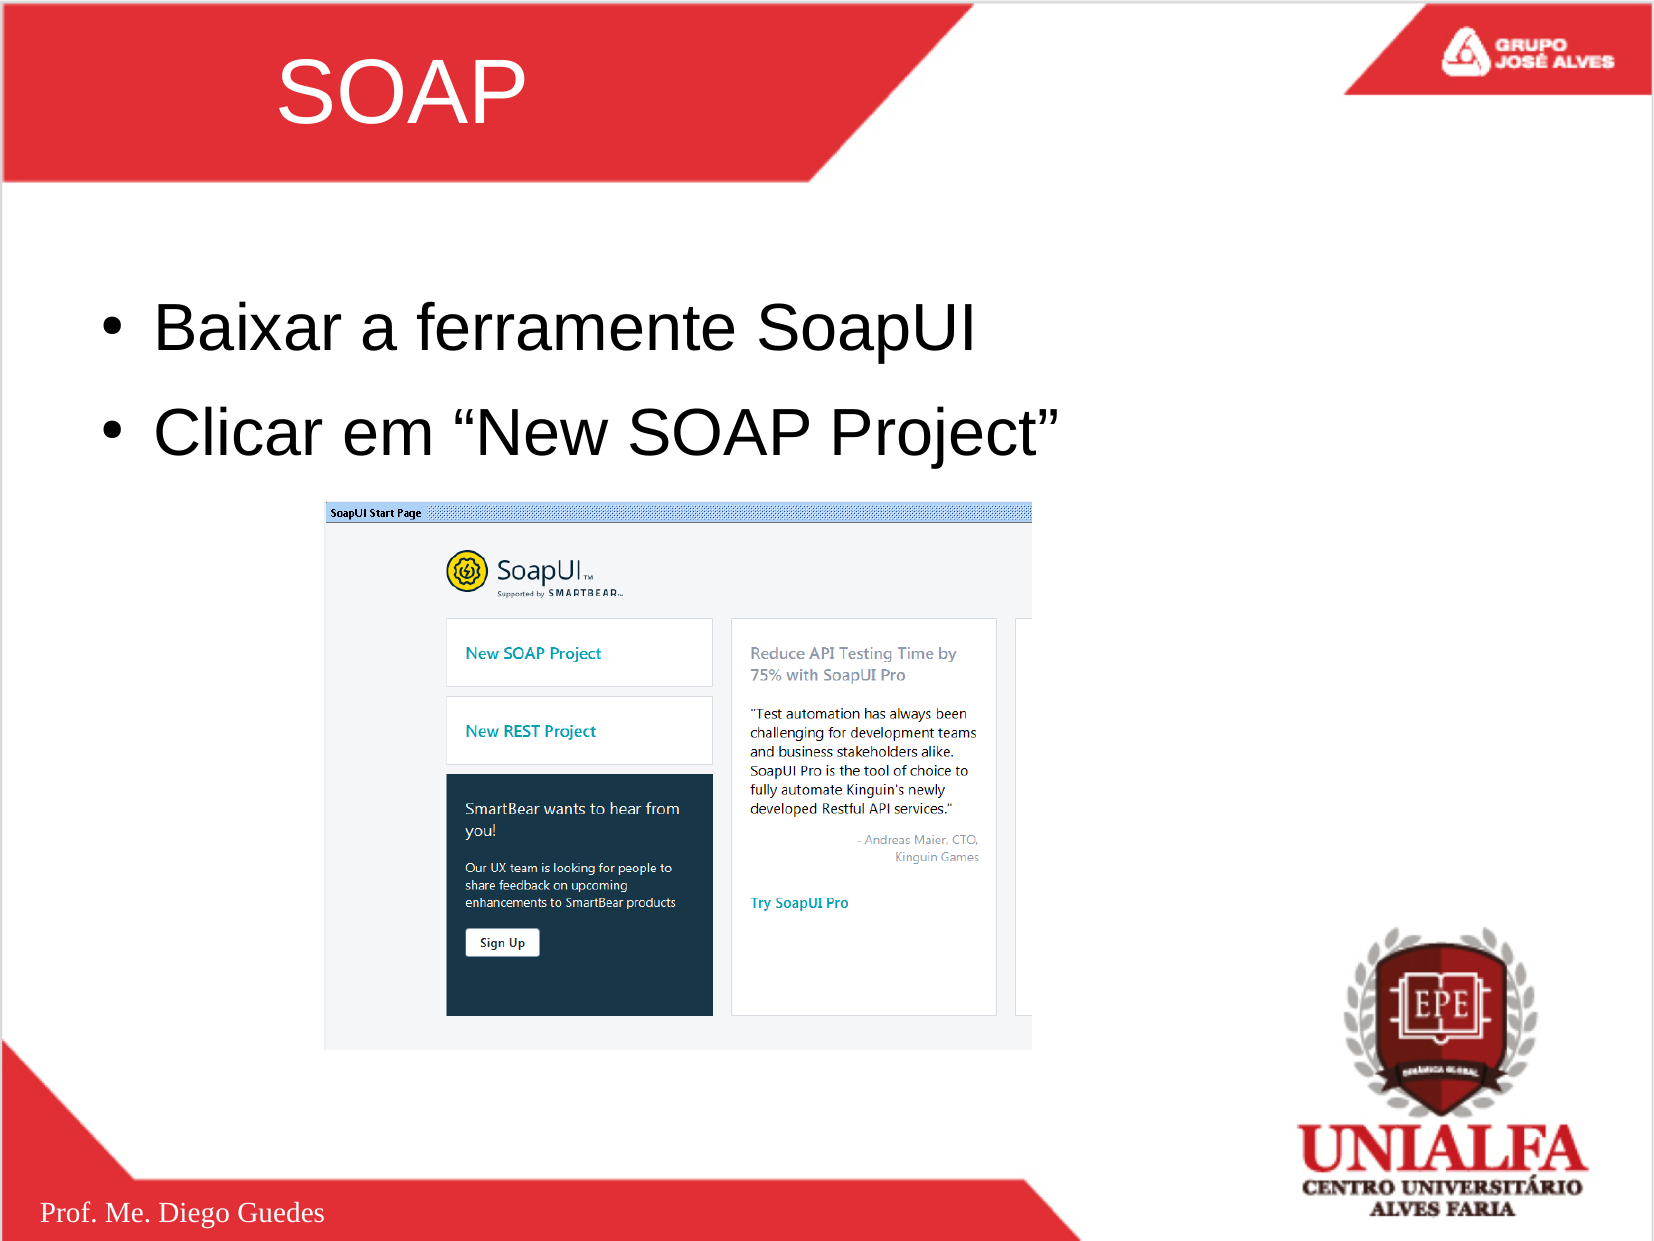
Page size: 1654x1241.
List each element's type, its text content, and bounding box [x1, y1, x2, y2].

title SOAP [6, 11, 799, 174]
list Baixar a ferramente SoapUI Clicar em “New SOAP Project” [82, 290, 1571, 1010]
picture [0, 0, 1654, 1241]
